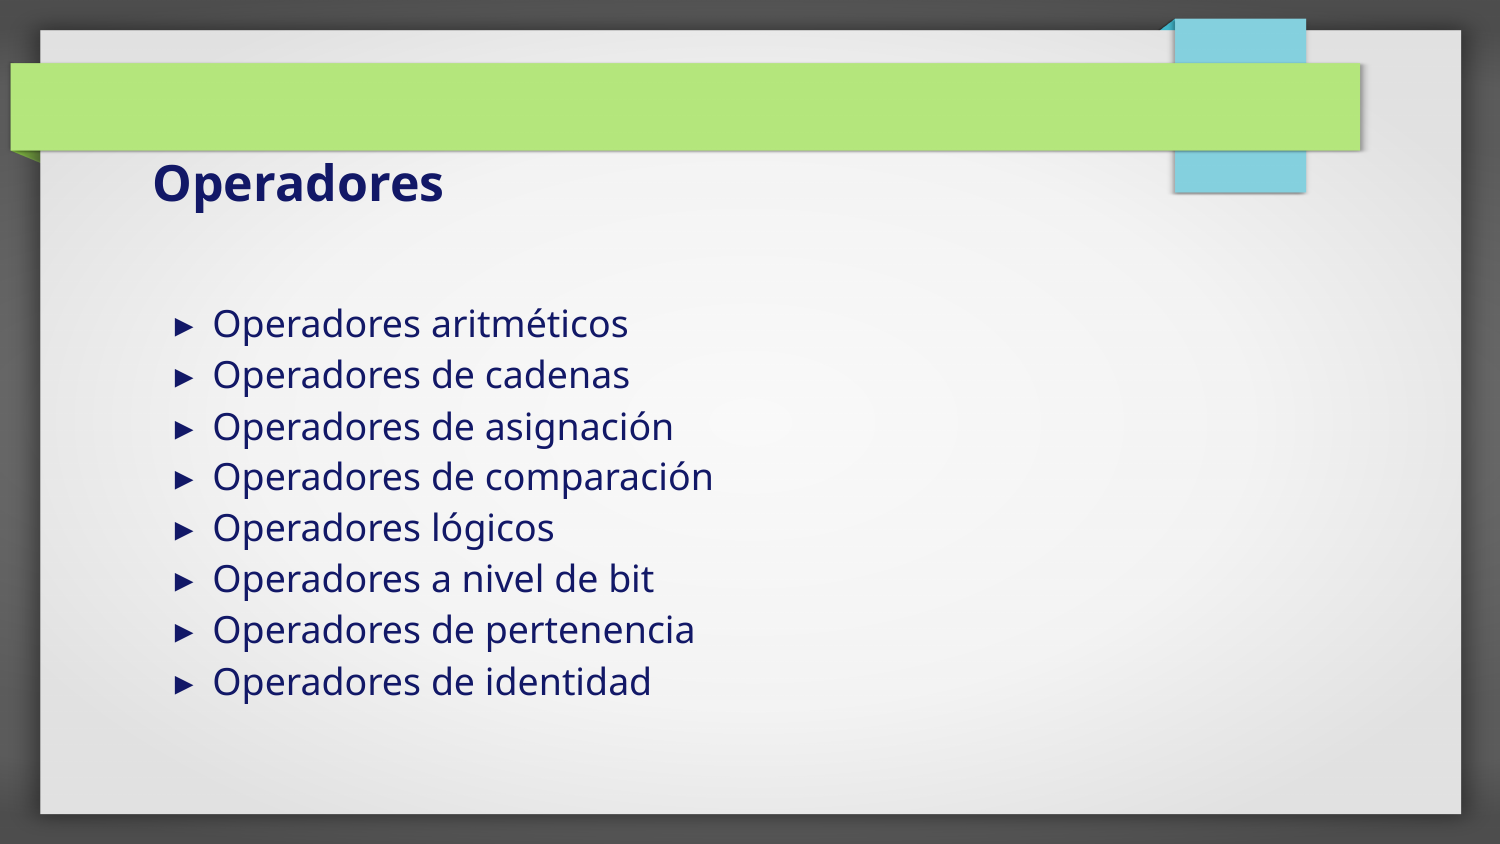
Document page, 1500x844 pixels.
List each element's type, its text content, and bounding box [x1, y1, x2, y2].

picture [0, 0, 1500, 844]
list Operadores aritméticos Operadores de cadenas Operadores de asignación Operadores de comparación Operadores lógicos Operadores a nivel de bit Operadores de pertenencia Operadores de identidad [137, 246, 1099, 787]
title Operadores [137, 146, 1011, 227]
